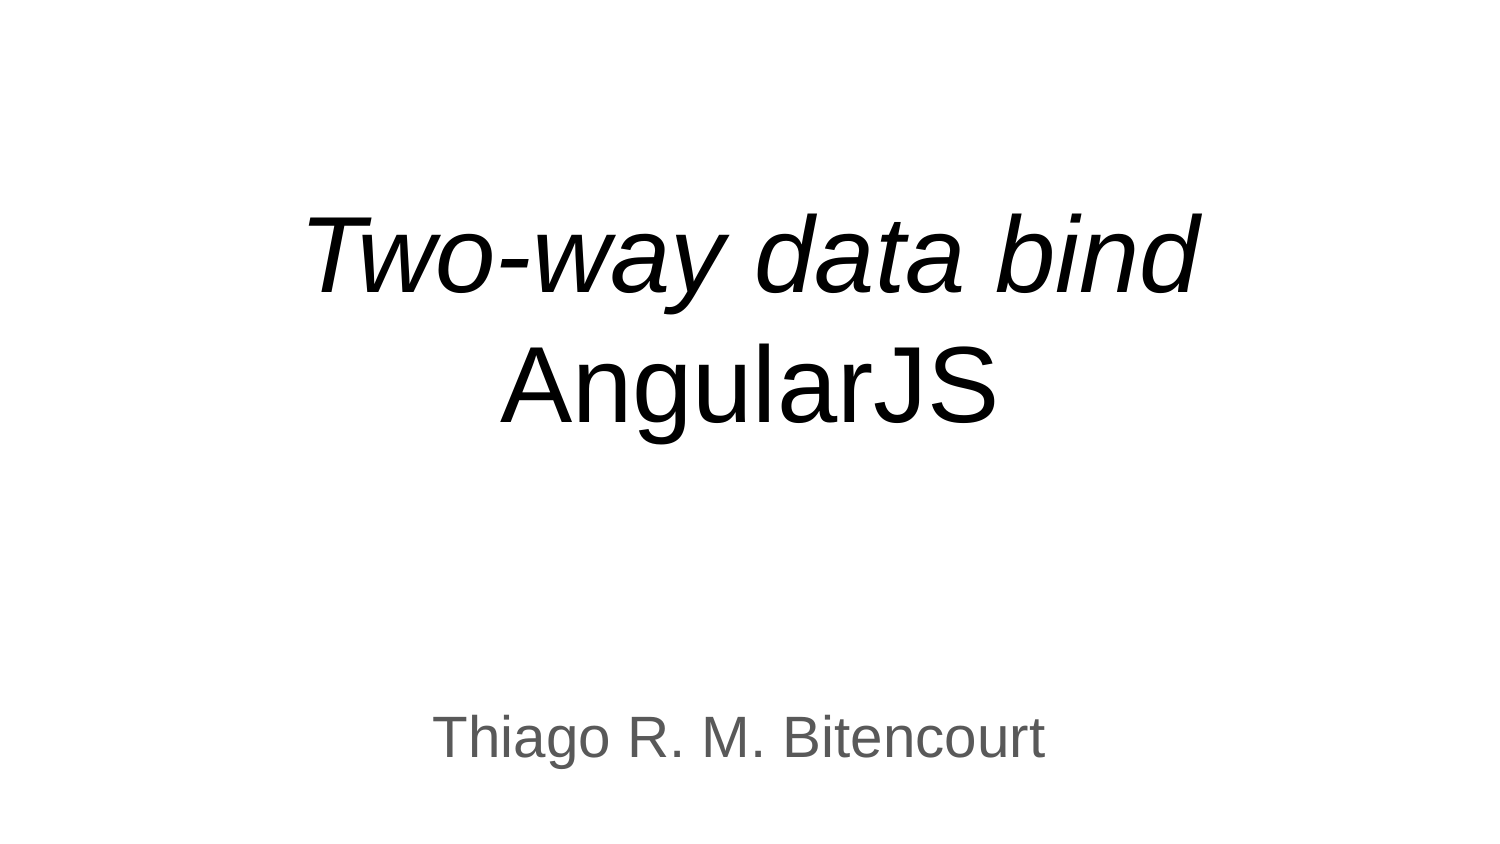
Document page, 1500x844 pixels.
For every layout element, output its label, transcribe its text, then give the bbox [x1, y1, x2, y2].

subtitle Thiago R. M. Bitencourt [82, 684, 1397, 784]
title Two-way data bind AngularJS [51, 122, 1449, 459]
